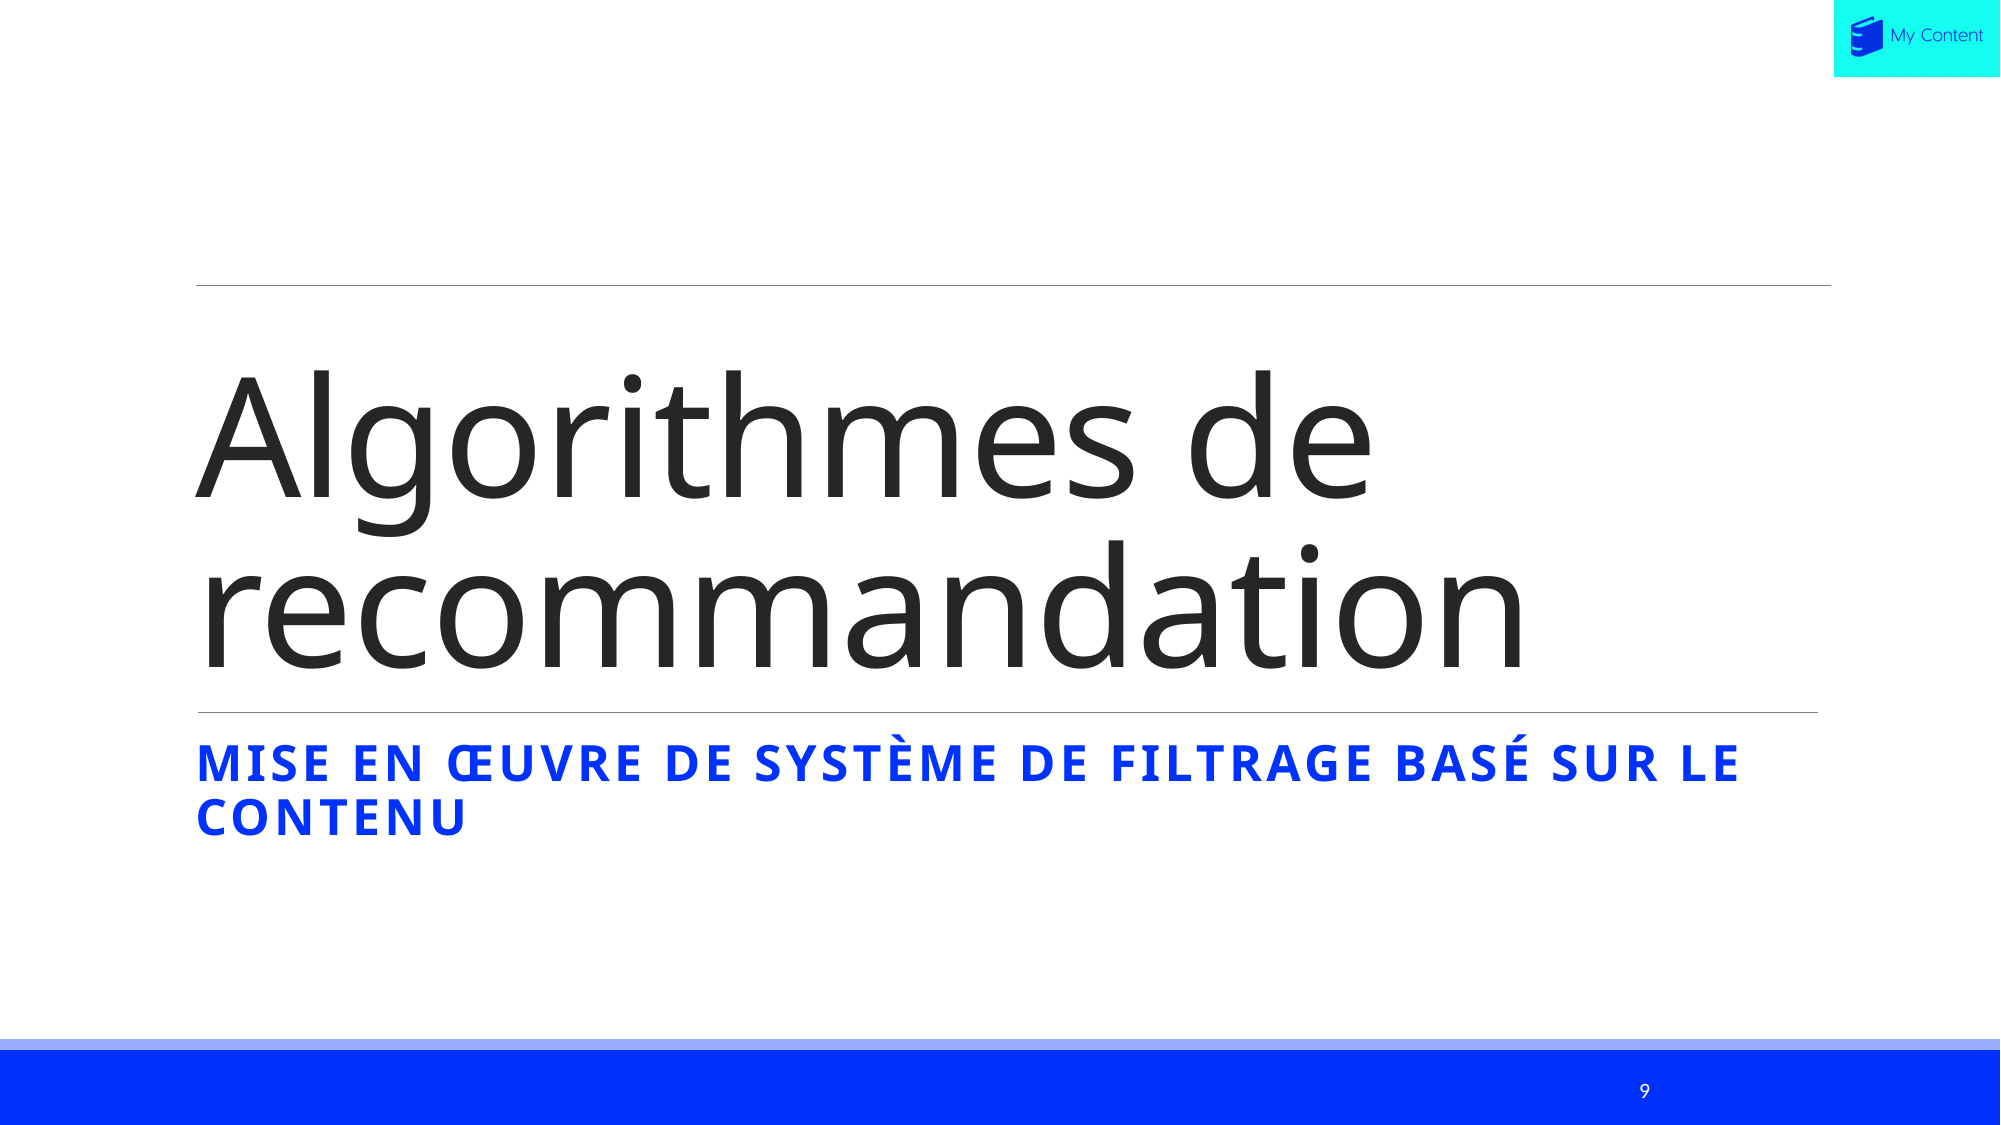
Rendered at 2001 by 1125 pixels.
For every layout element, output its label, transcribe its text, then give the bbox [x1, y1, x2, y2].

title Algorithmes de recommandation [180, 124, 1831, 710]
text_box [1624, 1059, 1840, 1120]
subtitle Mise en œuvre de système de filtrage basé sur le contenu [180, 730, 1831, 919]
picture [1834, 0, 2000, 77]
